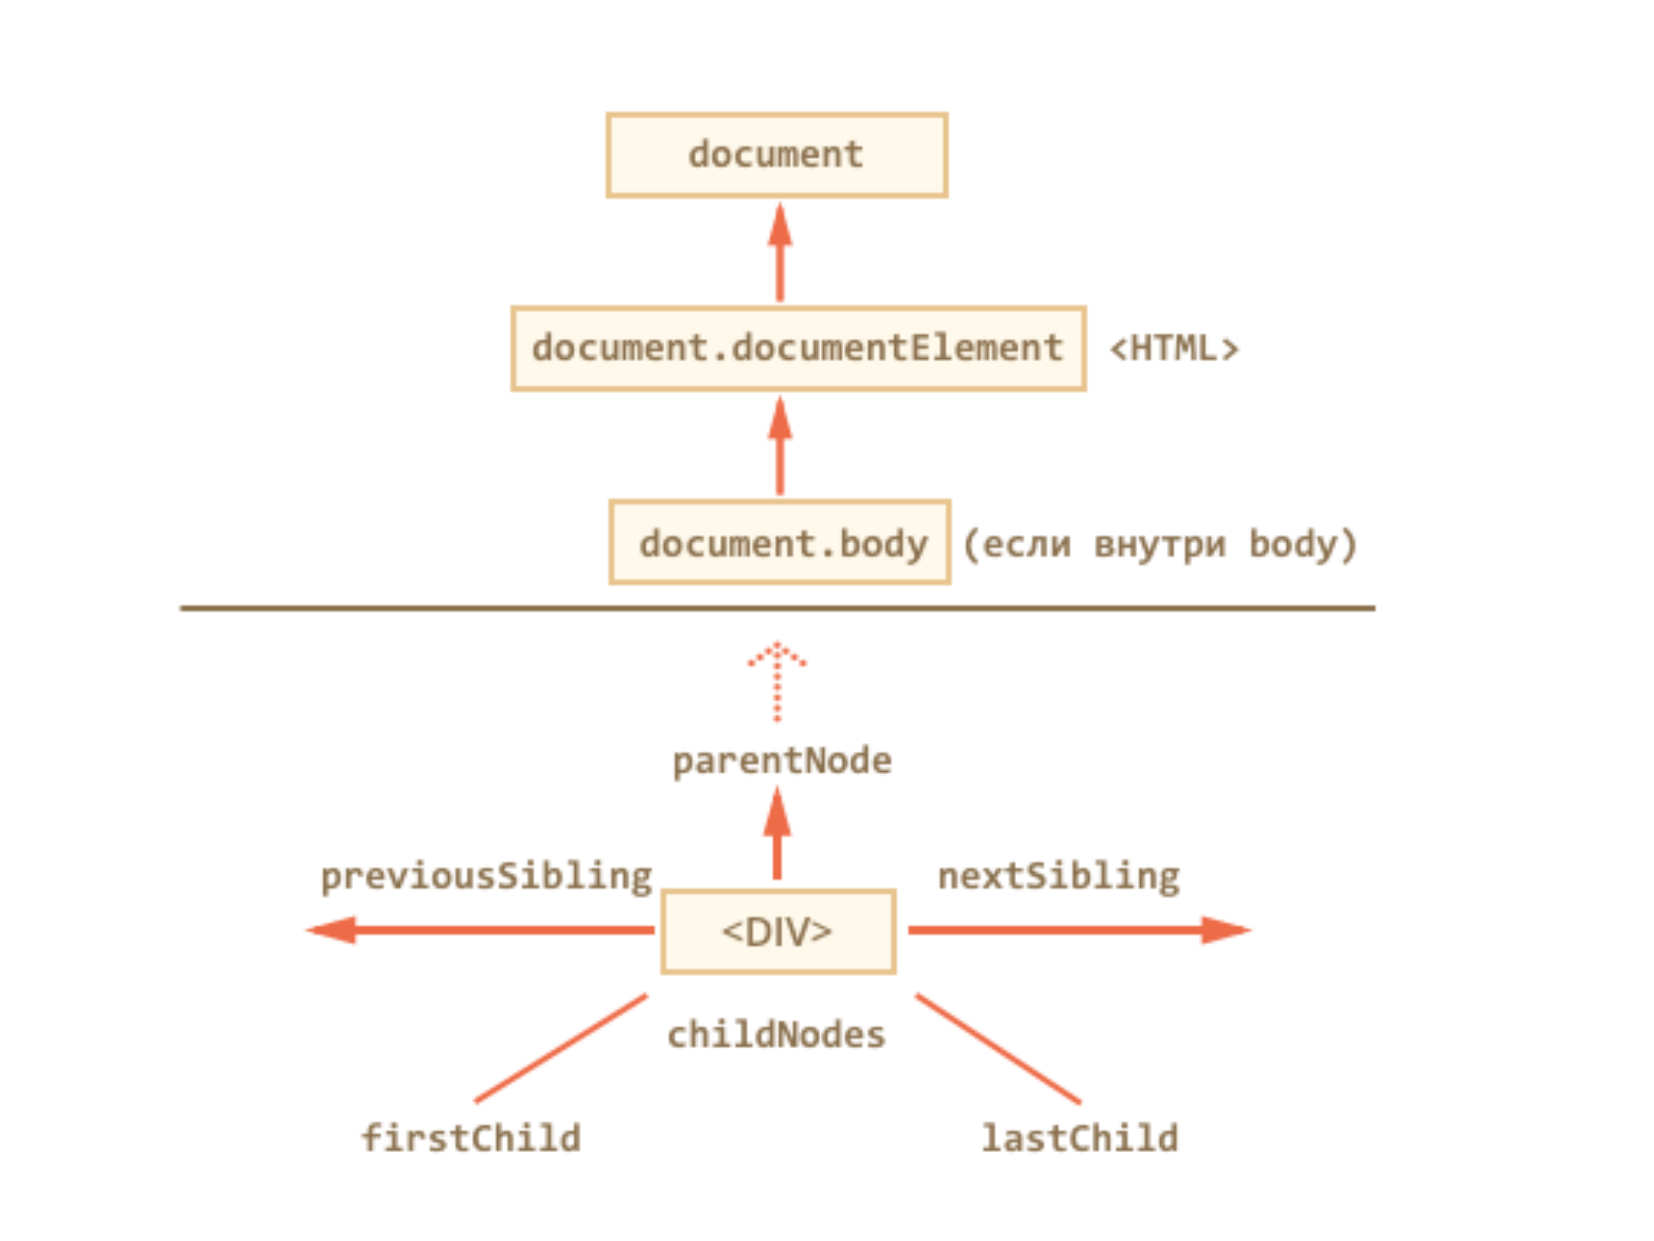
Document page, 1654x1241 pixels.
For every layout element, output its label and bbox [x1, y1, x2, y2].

picture [177, 58, 1388, 1178]
